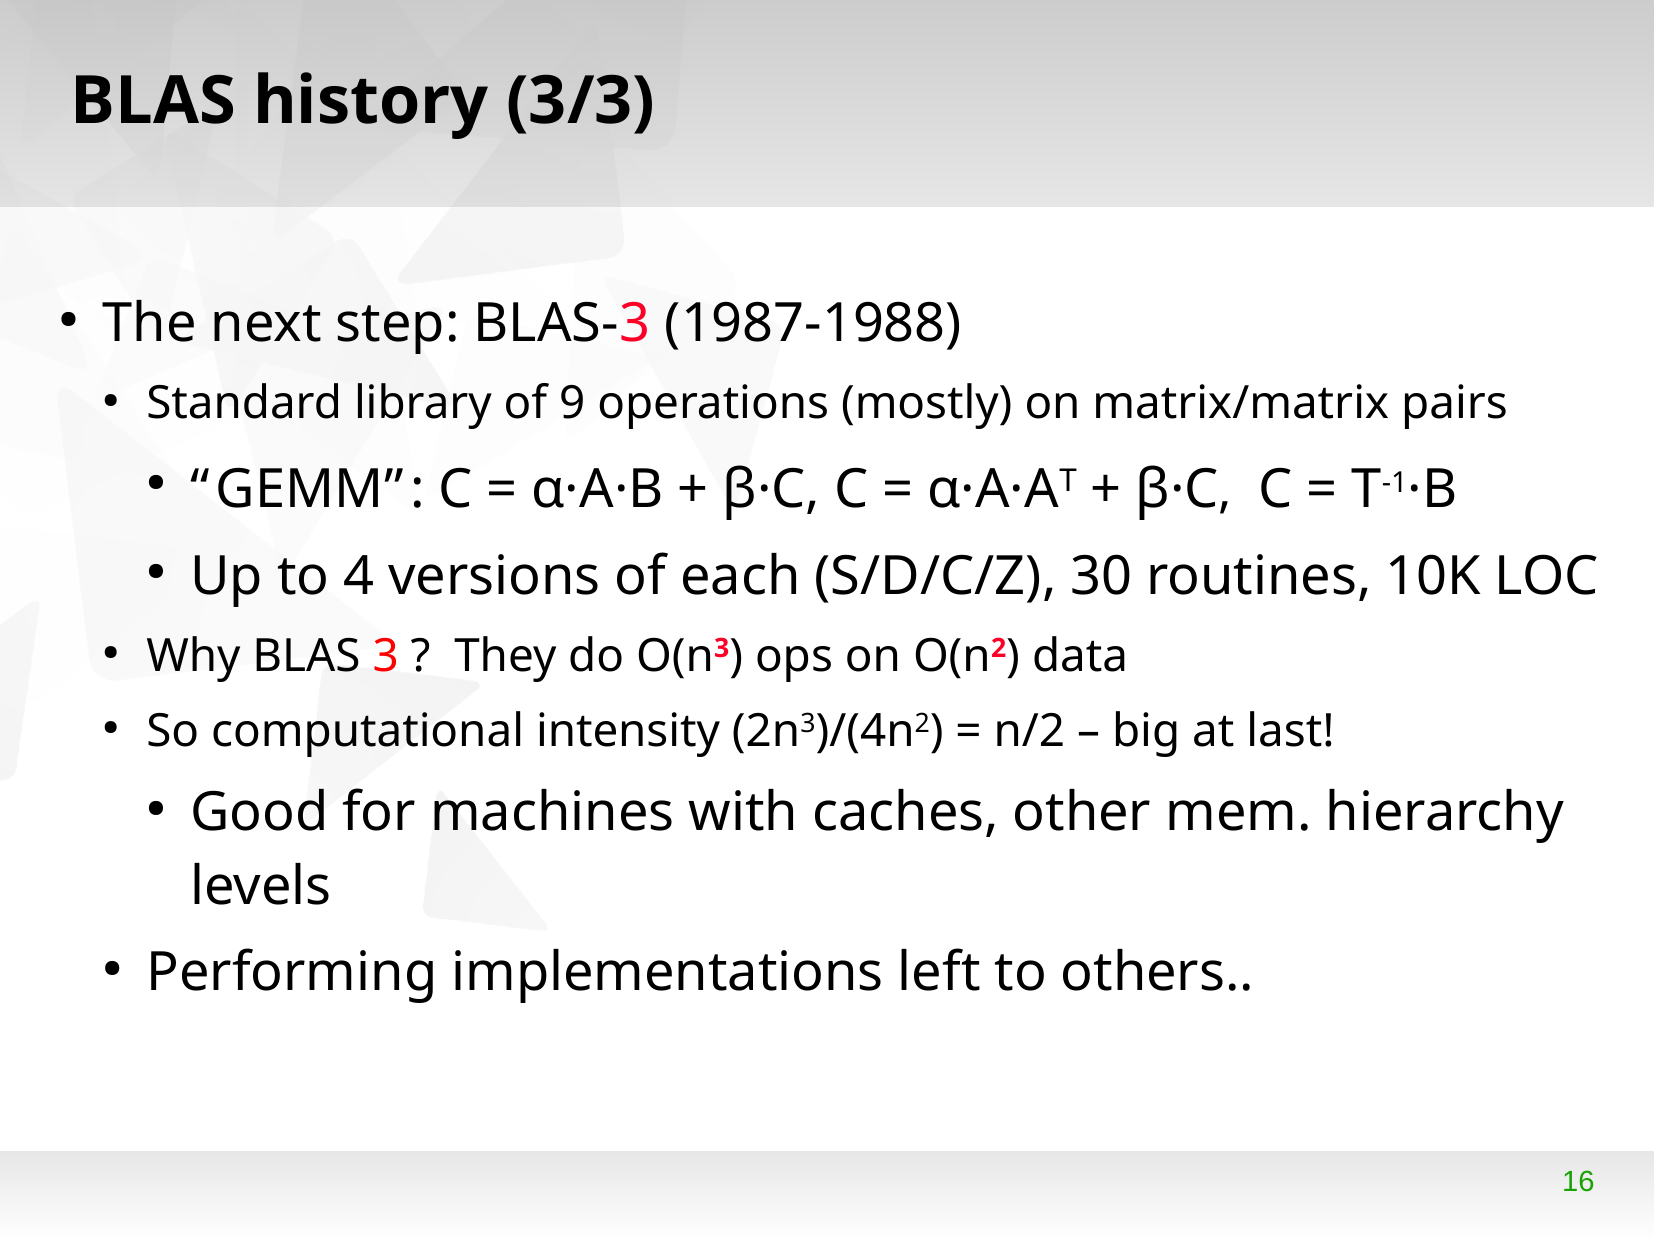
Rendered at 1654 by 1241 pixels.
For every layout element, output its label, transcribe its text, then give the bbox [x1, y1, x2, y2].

picture [0, 0, 783, 931]
list The next step: BLAS-3 (1987-1988) Standard library of 9 operations (mostly) on matrix/matrix pairs “GEMM”: C = α·A·B + β·C, C = α·A·AT + β·C, C = T-1·B Up to 4 versions of each (S/D/C/Z), 30 routines, 10K LOC Why BLAS 3 ? They do O(n3) ops on O(n2) data So computational intensity (2n3)/(4n2) = n/2 – big at last! Good for machines with caches, other mem. hierarchy levels Performing implementations left to others.. [59, 283, 1630, 1205]
title BLAS history (3/3) [70, 0, 1193, 201]
